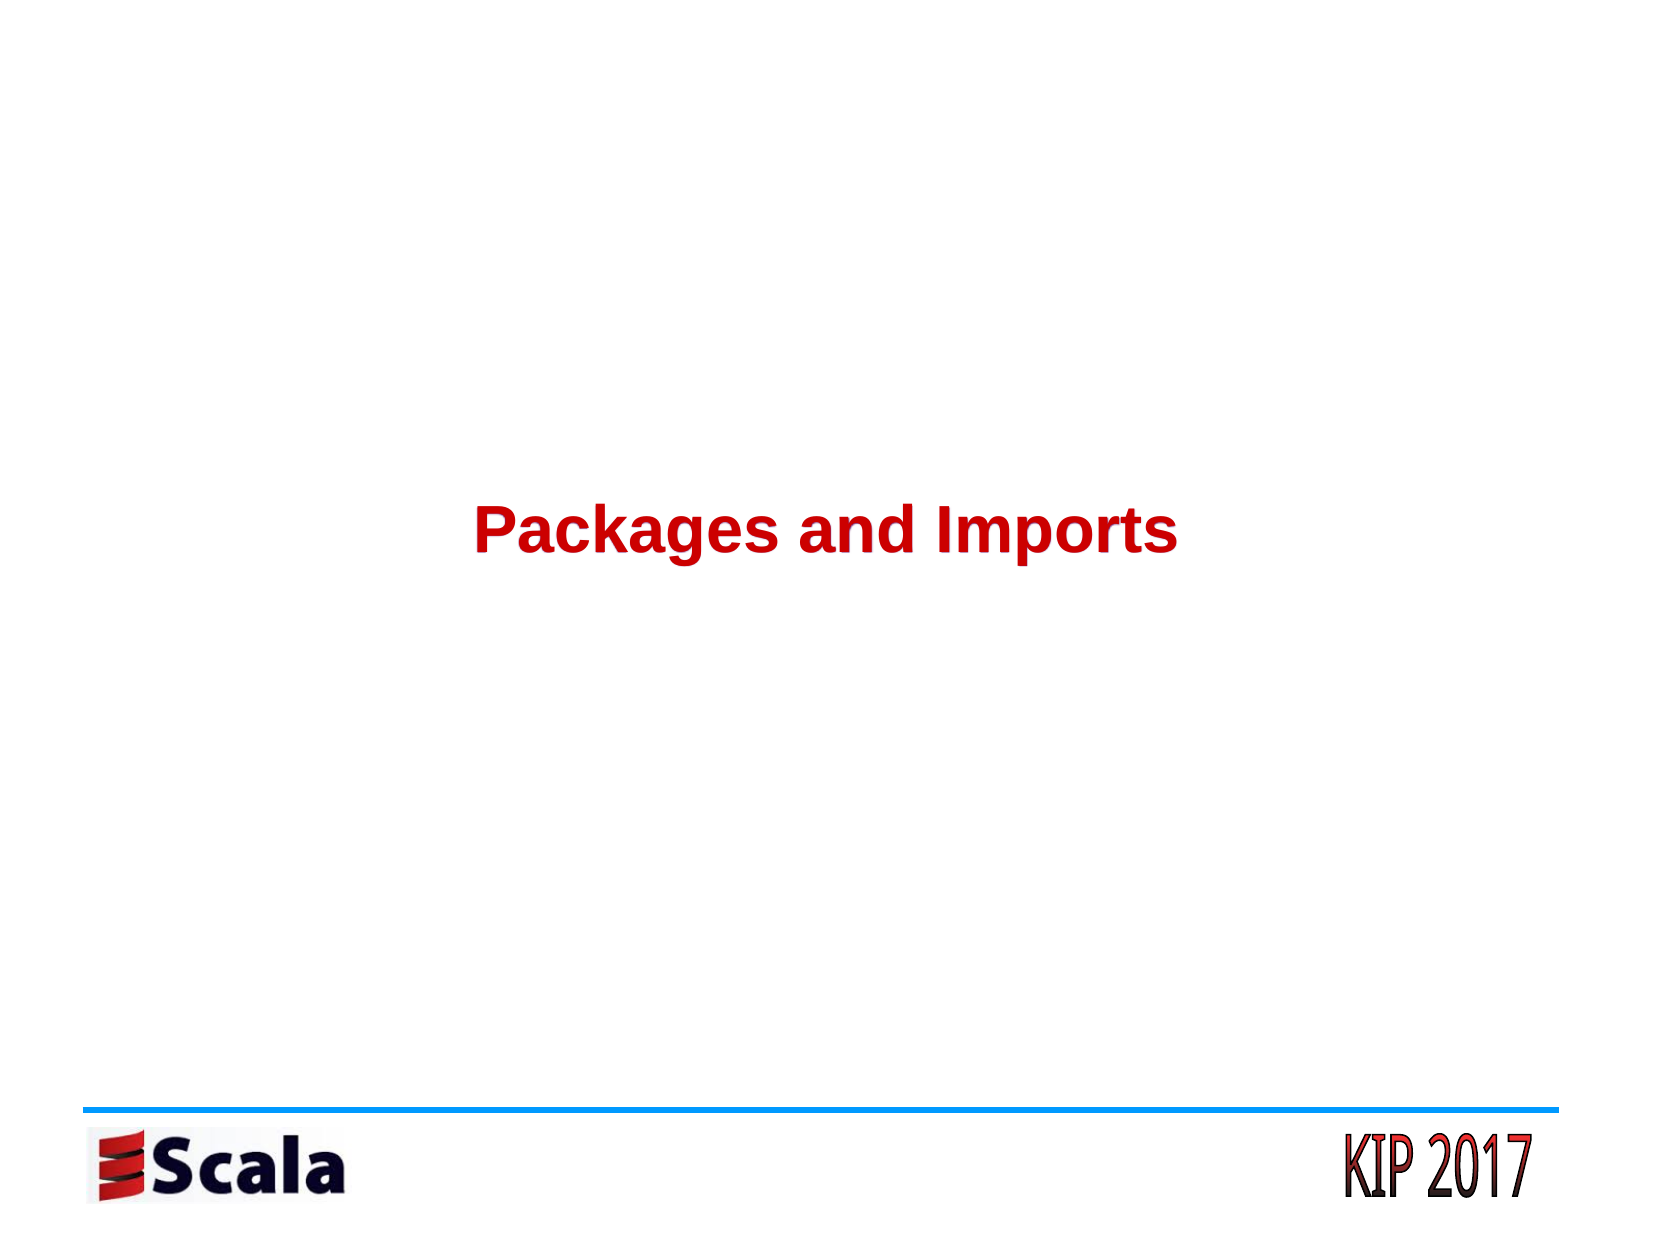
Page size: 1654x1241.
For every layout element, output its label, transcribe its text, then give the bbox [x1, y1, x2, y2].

picture [86, 1127, 359, 1204]
subtitle Packages and Imports [82, 49, 1571, 1010]
